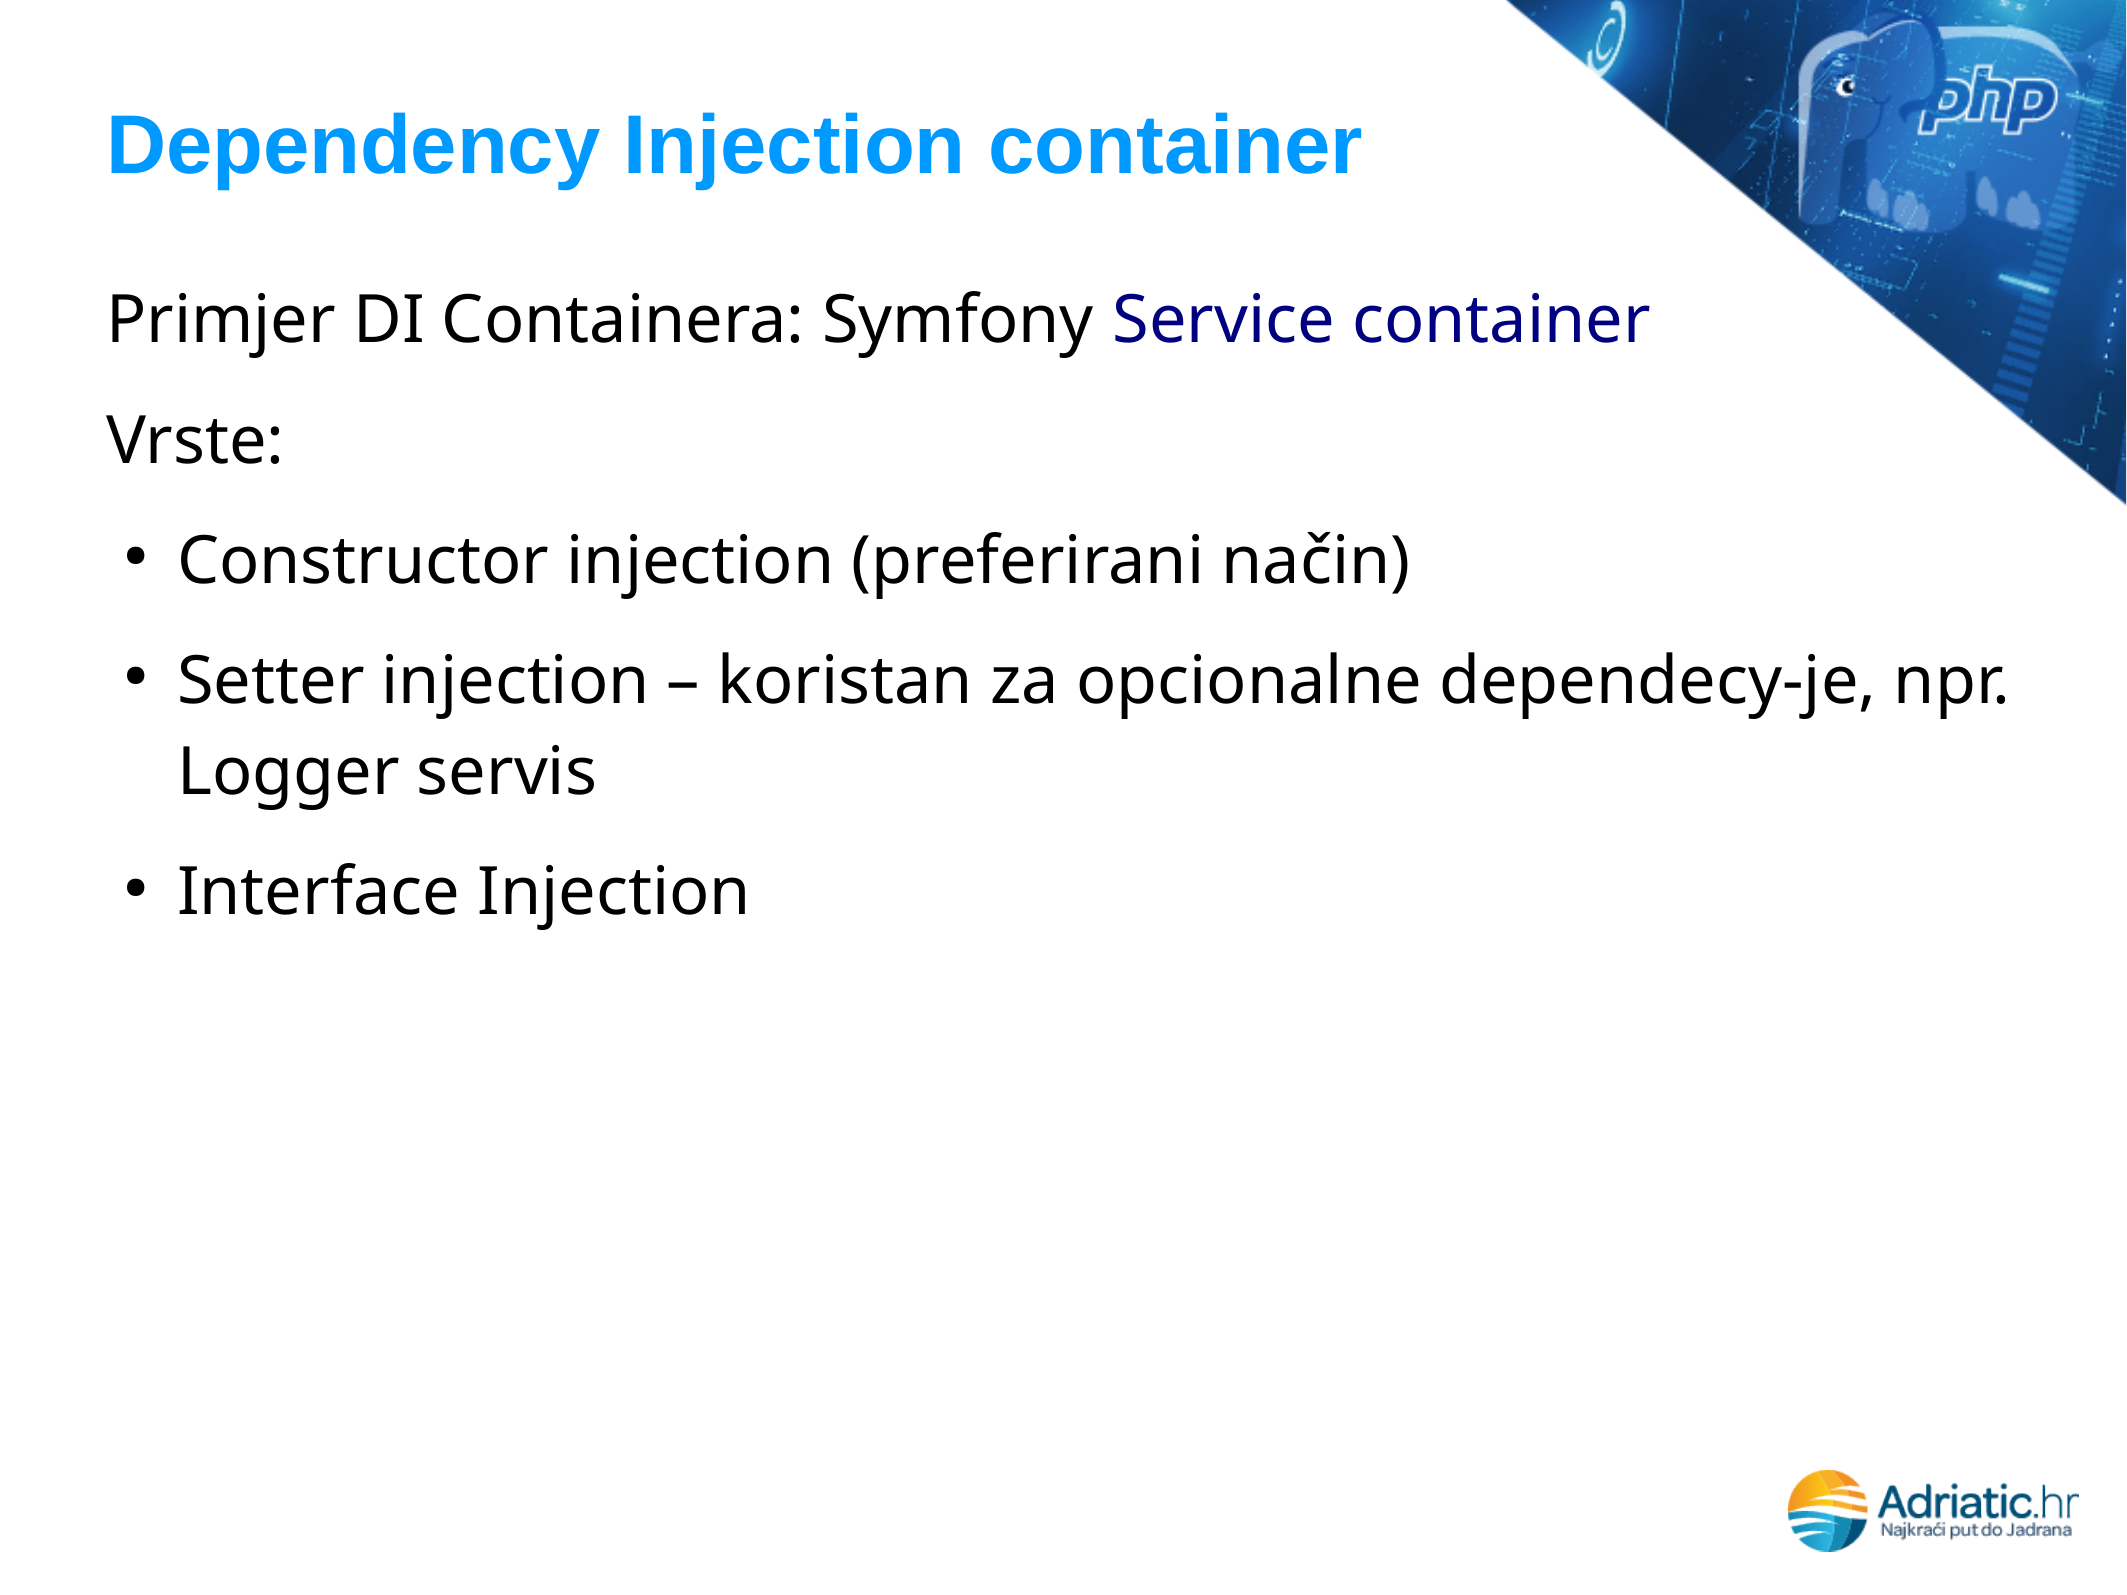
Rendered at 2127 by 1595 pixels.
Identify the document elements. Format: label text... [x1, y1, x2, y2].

picture [1505, 0, 2127, 625]
picture [1788, 1470, 2079, 1552]
list Primjer DI Containera: Symfony Service container Vrste: Constructor injection (preferirani način) Setter injection – koristan za opcionalne dependecy-je, npr. Logger servis Interface Injection [106, 271, 2020, 1453]
title Dependency Injection container [106, 70, 1630, 219]
